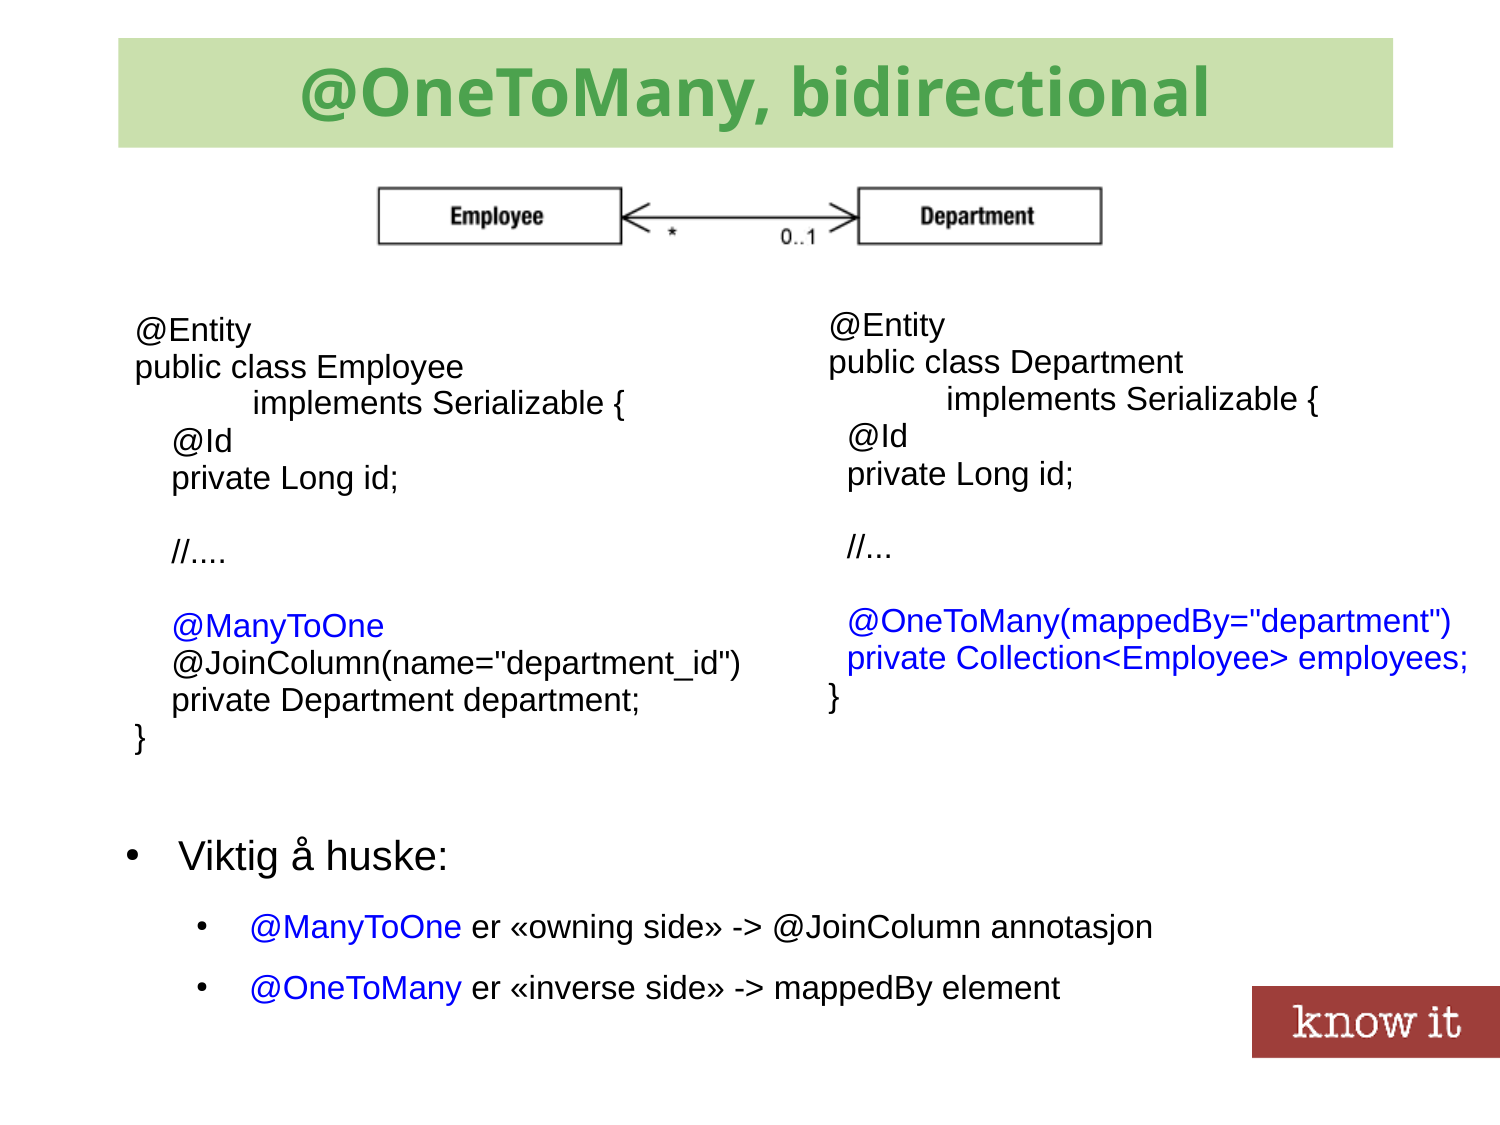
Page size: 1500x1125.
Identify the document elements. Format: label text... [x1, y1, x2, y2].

text_box @OneToMany, bidirectional [118, 38, 1394, 148]
text_box @Entity public class Department implements Serializable { @Id private Long id; //... @OneToMany(mappedBy="department") private Collection<Employee> employees; } [813, 299, 1500, 725]
picture [1252, 986, 1500, 1058]
text_box @Entity public class Employee implements Serializable { @Id private Long id; //.... @ManyToOne @JoinColumn(name="department_id") private Department department; } [119, 303, 769, 766]
list Viktig å huske: @ManyToOne er «owning side» -> @JoinColumn annotasjon @OneToMany er «inverse side» -> mappedBy element [107, 832, 1367, 1008]
picture [366, 179, 1117, 262]
